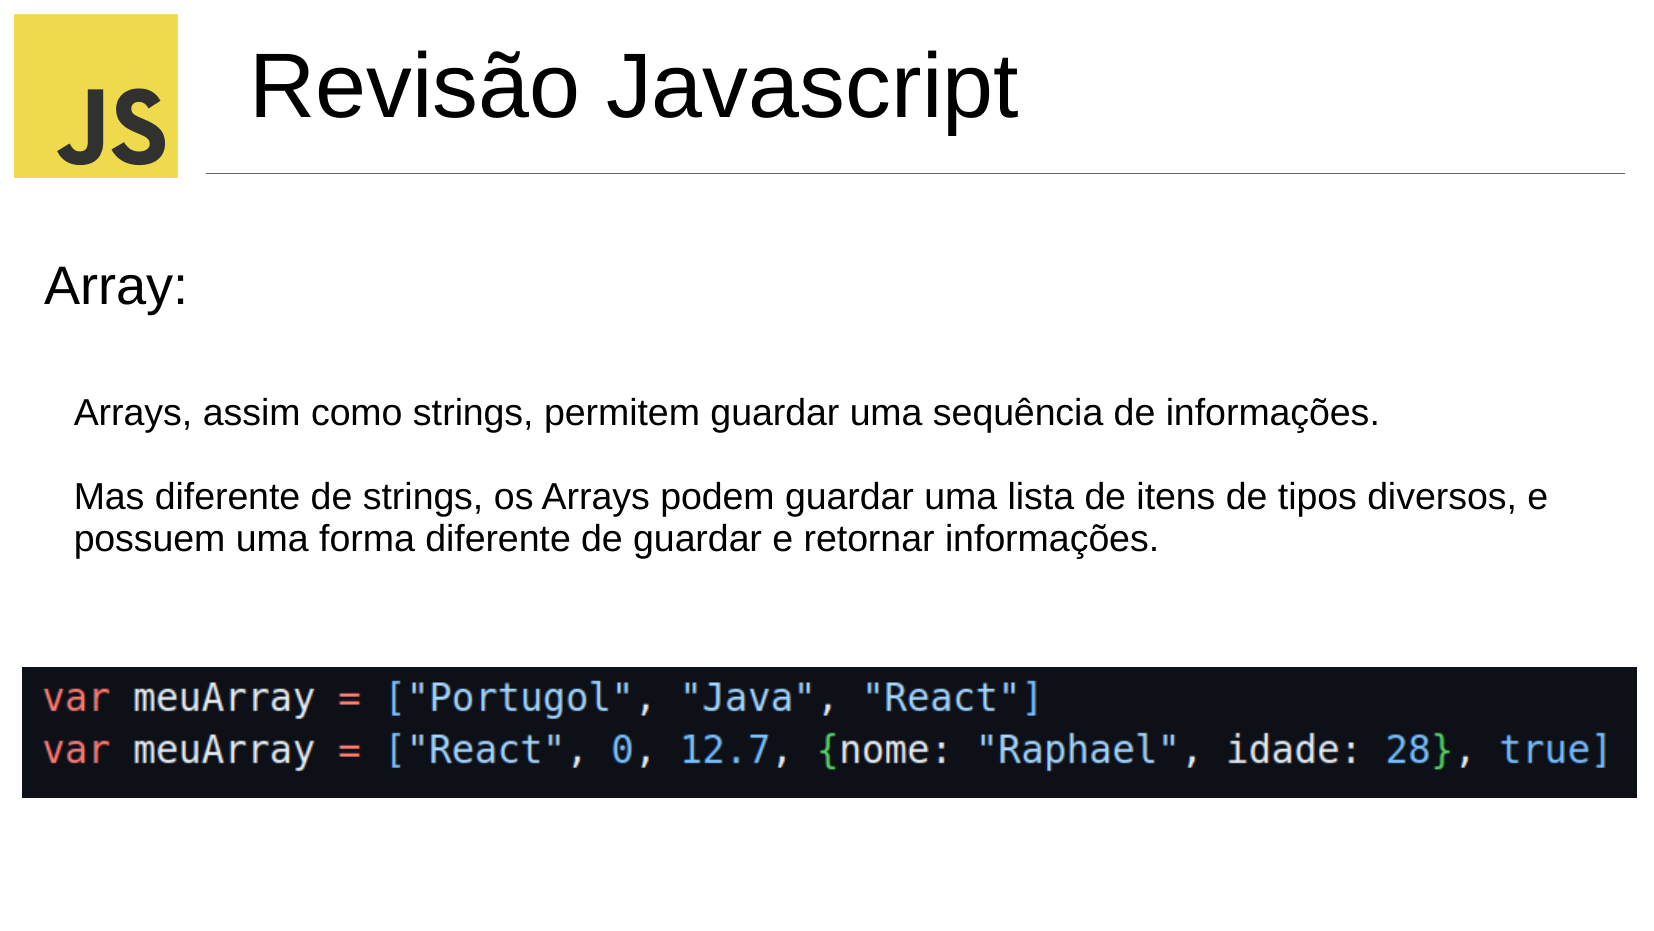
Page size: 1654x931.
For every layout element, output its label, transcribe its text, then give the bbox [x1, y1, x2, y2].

text_box Array: [29, 248, 502, 384]
text_box Arrays, assim como strings, permitem guardar uma sequência de informações. Mas diferente de strings, os Arrays podem guardar uma lista de itens de tipos diversos, e possuem uma forma diferente de guardar e retornar informações. [59, 383, 1595, 651]
title Revisão Javascript [249, 7, 1654, 164]
picture [14, 14, 178, 178]
picture [22, 667, 1637, 798]
